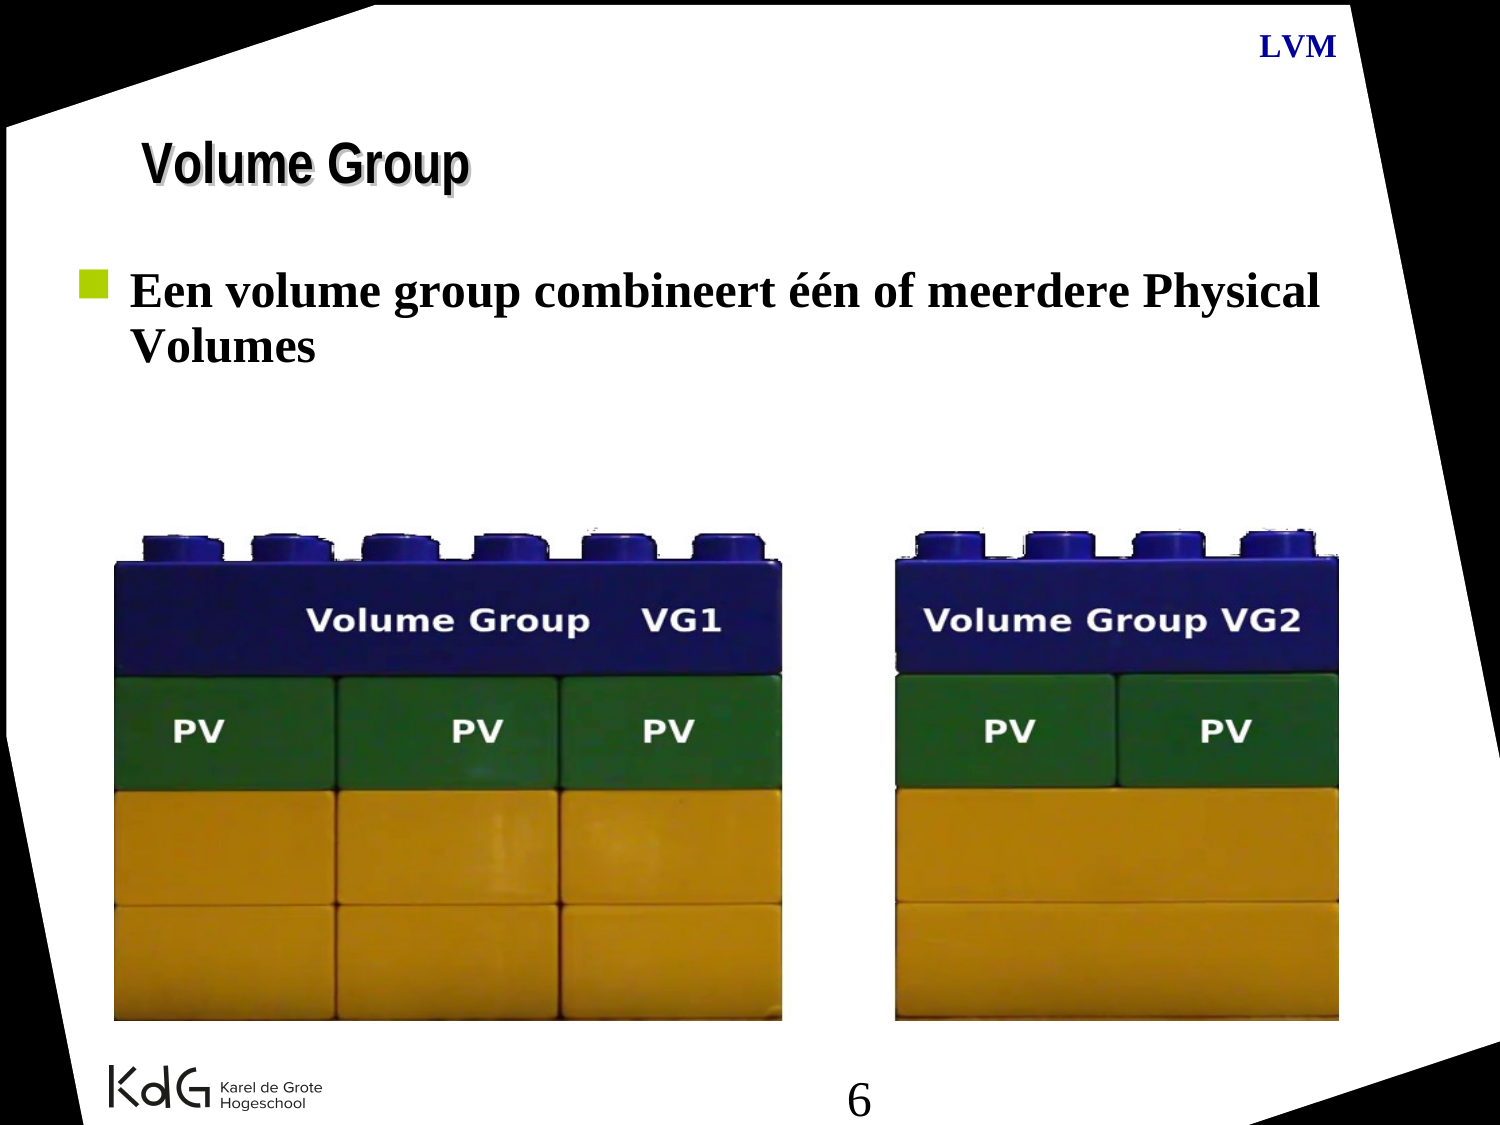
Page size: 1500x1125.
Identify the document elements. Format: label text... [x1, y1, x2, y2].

title Volume Group [141, 72, 1447, 253]
list Een volume group combineert één of meerdere Physical Volumes [75, 263, 1425, 1006]
picture [109, 1065, 322, 1111]
picture [114, 1006, 1339, 1021]
